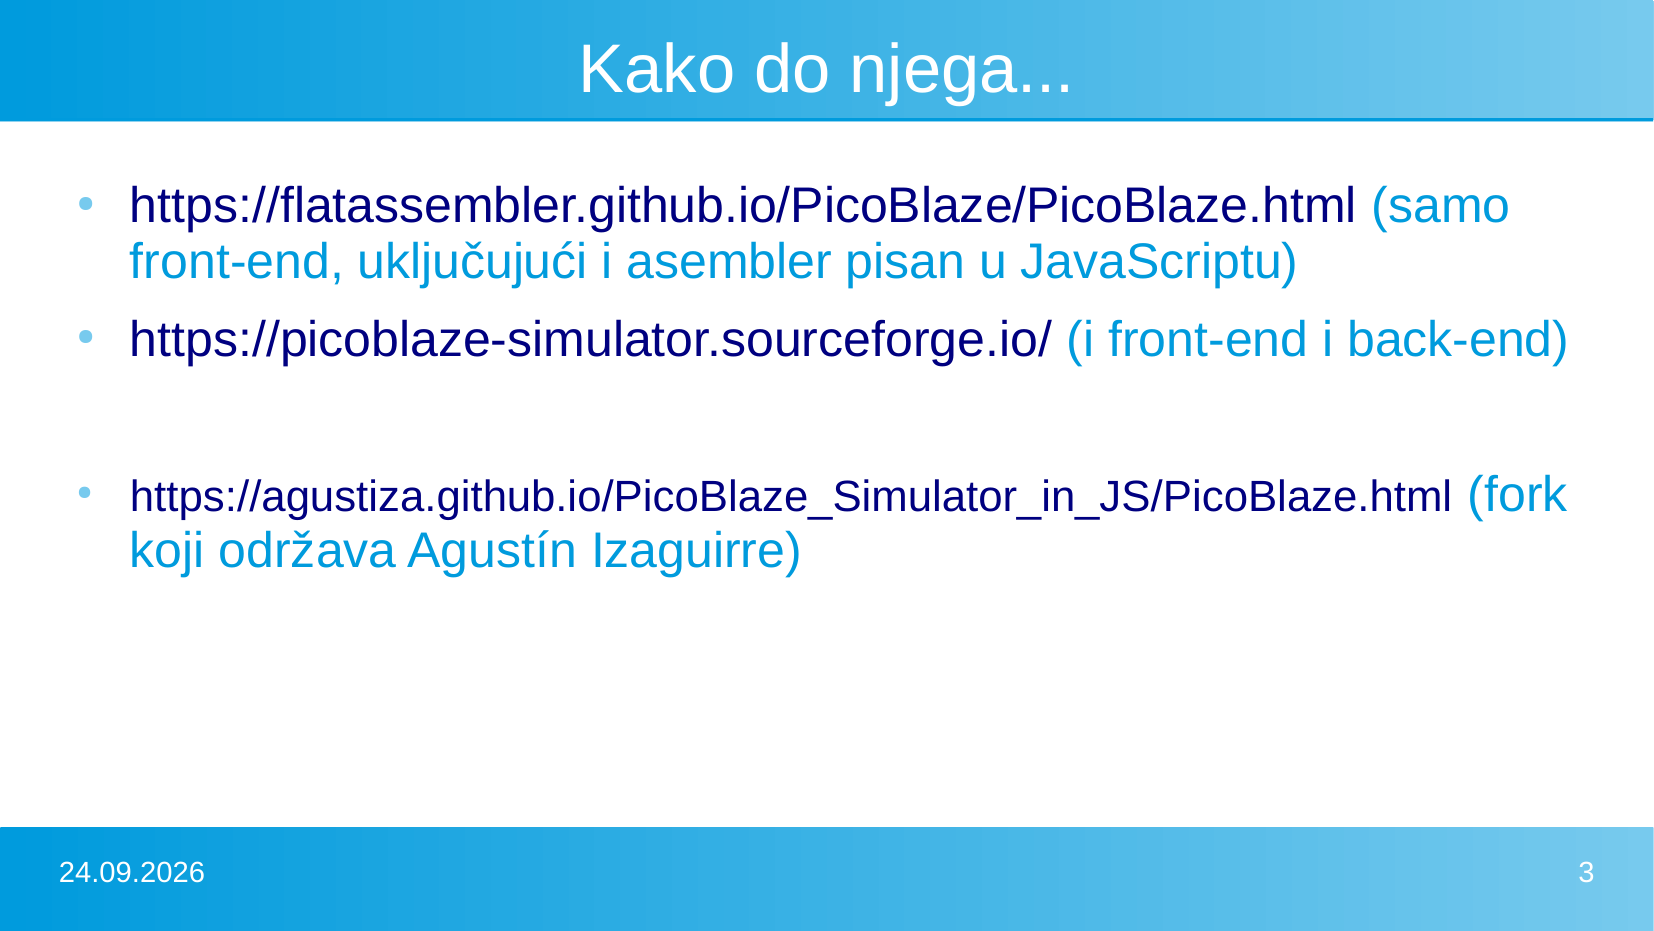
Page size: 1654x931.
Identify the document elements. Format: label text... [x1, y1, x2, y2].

list https://flatassembler.github.io/PicoBlaze/PicoBlaze.html (samo front-end, uključujući i asembler pisan u JavaScriptu) https://picoblaze-simulator.sourceforge.io/ (i front-end i back-end) https://agustiza.github.io/PicoBlaze_Simulator_in_JS/PicoBlaze.html (fork koji održava Agustín Izaguirre) [59, 177, 1595, 768]
title Kako do njega... [59, 29, 1595, 108]
